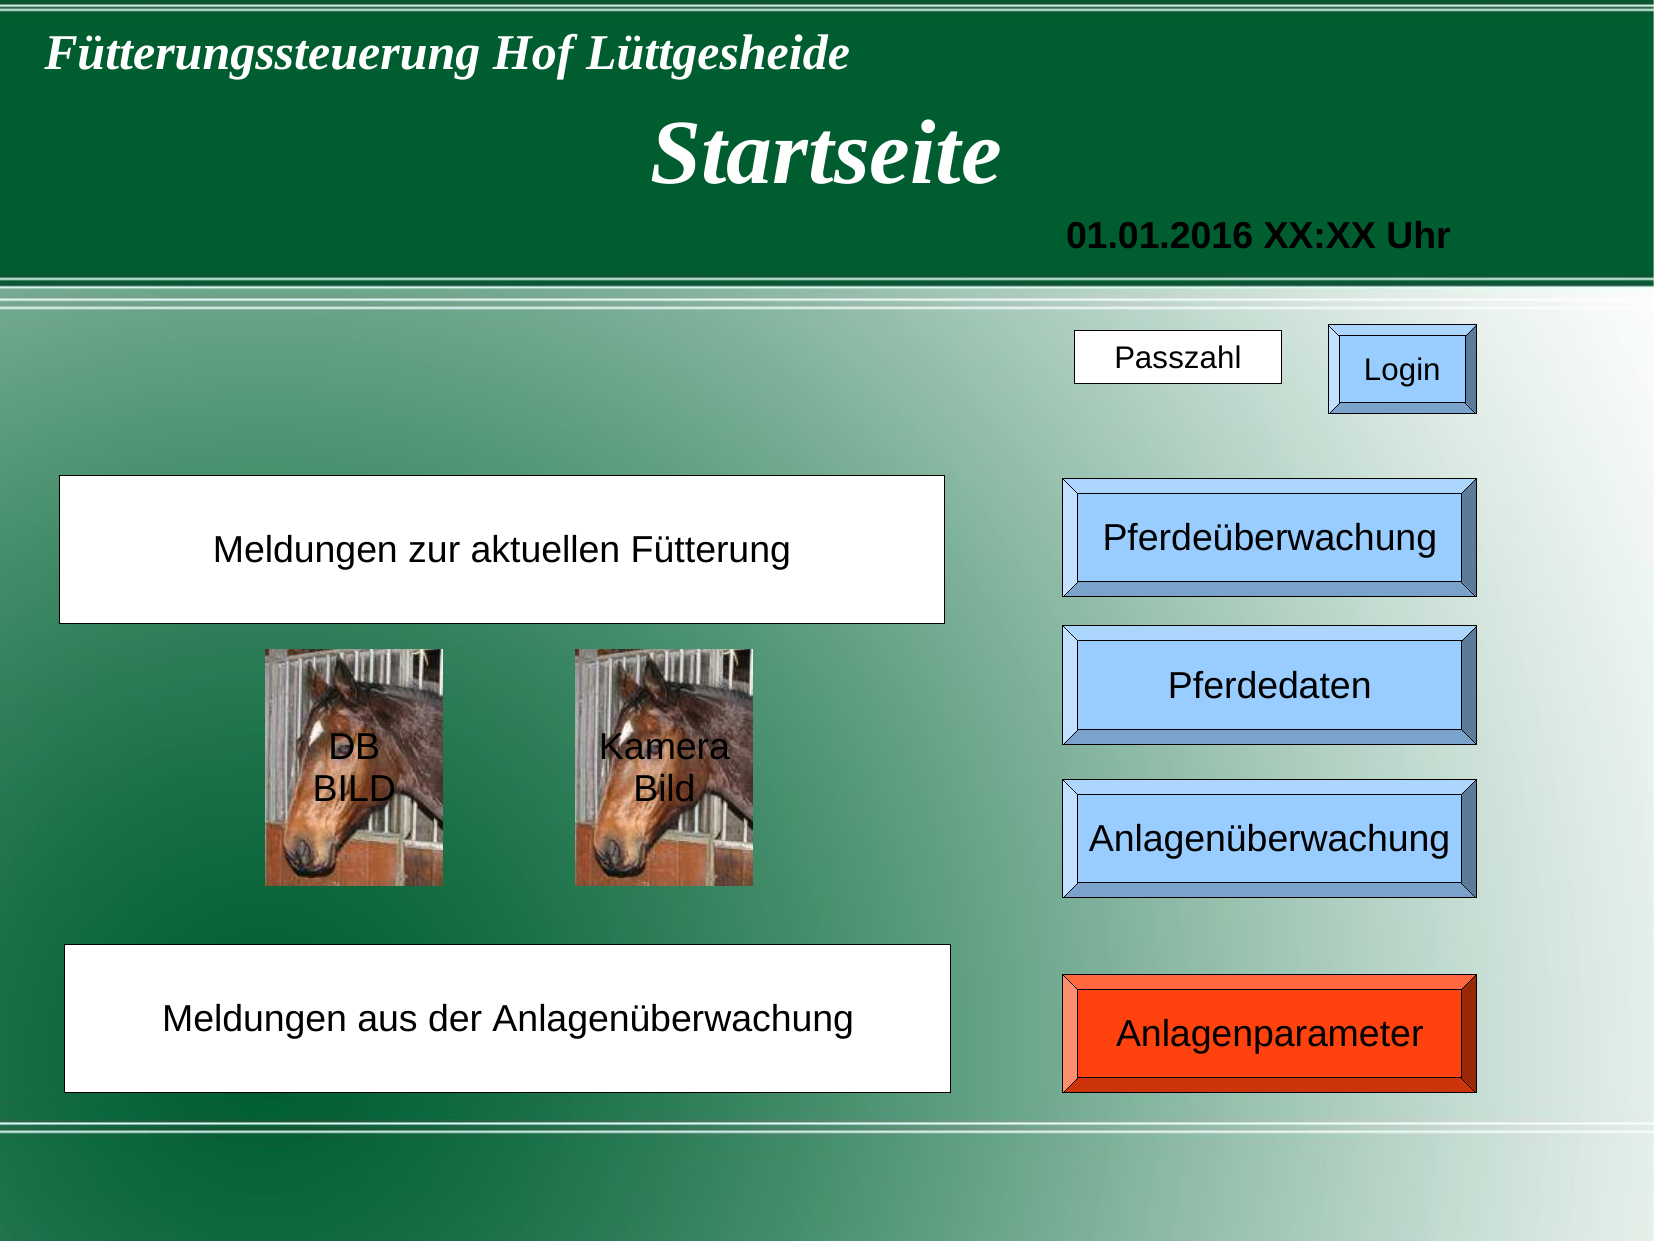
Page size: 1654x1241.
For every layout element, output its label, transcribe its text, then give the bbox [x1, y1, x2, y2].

text_box Zeit ohne Erkennung [1329, 324, 1476, 336]
text_box Passzahl [1074, 330, 1282, 384]
text_box Anlagenparameter [1078, 990, 1461, 1077]
text_box g [1064, 779, 1475, 795]
text_box Schutzzeit nach Futter [1064, 625, 1476, 641]
text_box Meldungen zur aktuellen Fütterung [59, 475, 945, 624]
text_box Anlagenüberwachung [1078, 795, 1461, 882]
text_box Login [1340, 336, 1465, 402]
text_box Pferdeüberwachung [1078, 494, 1461, 581]
text_box Pferdedaten [1078, 641, 1461, 729]
text_box Meldungen aus der Anlagenüberwachung [64, 944, 951, 1093]
text_box SchutzZeit [1064, 478, 1475, 494]
picture [0, 0, 1654, 1241]
text_box sec [1064, 974, 1475, 990]
text_box Fütterungssteuerung Hof Lüttgesheide [29, 17, 866, 89]
text_box 01.01.2016 XX:XX Uhr [1051, 206, 1466, 265]
title Startseite [82, 56, 1571, 250]
